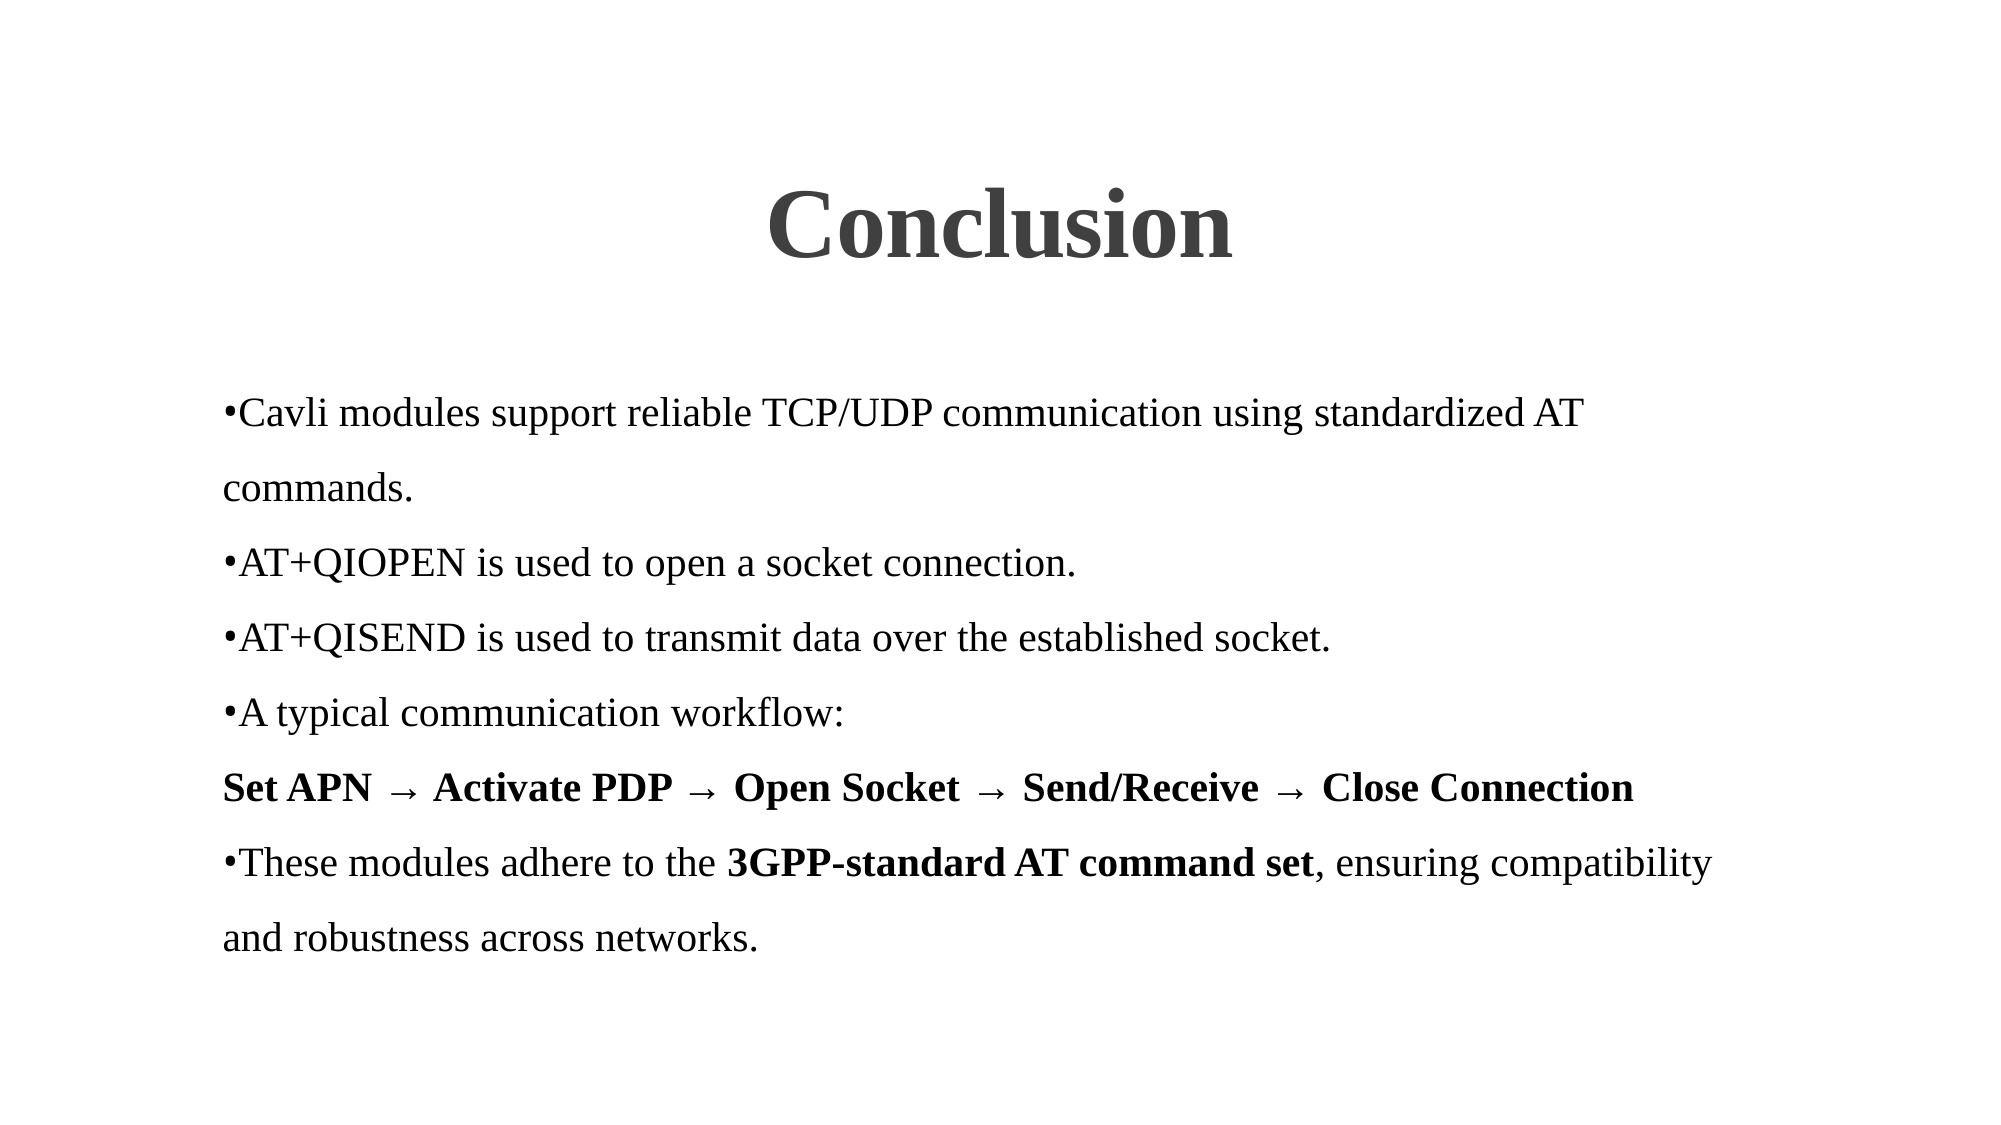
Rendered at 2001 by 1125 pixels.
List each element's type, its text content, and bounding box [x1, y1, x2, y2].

title Conclusion [174, 47, 1825, 286]
text_box Cavli modules support reliable TCP/UDP communication using standardized AT commands. AT+QIOPEN is used to open a socket connection. AT+QISEND is used to transmit data over the established socket. A typical communication workflow: Set APN → Activate PDP → Open Socket → Send/Receive → Close Connection These modules adhere to the 3GPP-standard AT command set, ensuring compatibility and robustness across networks. [207, 352, 1760, 965]
